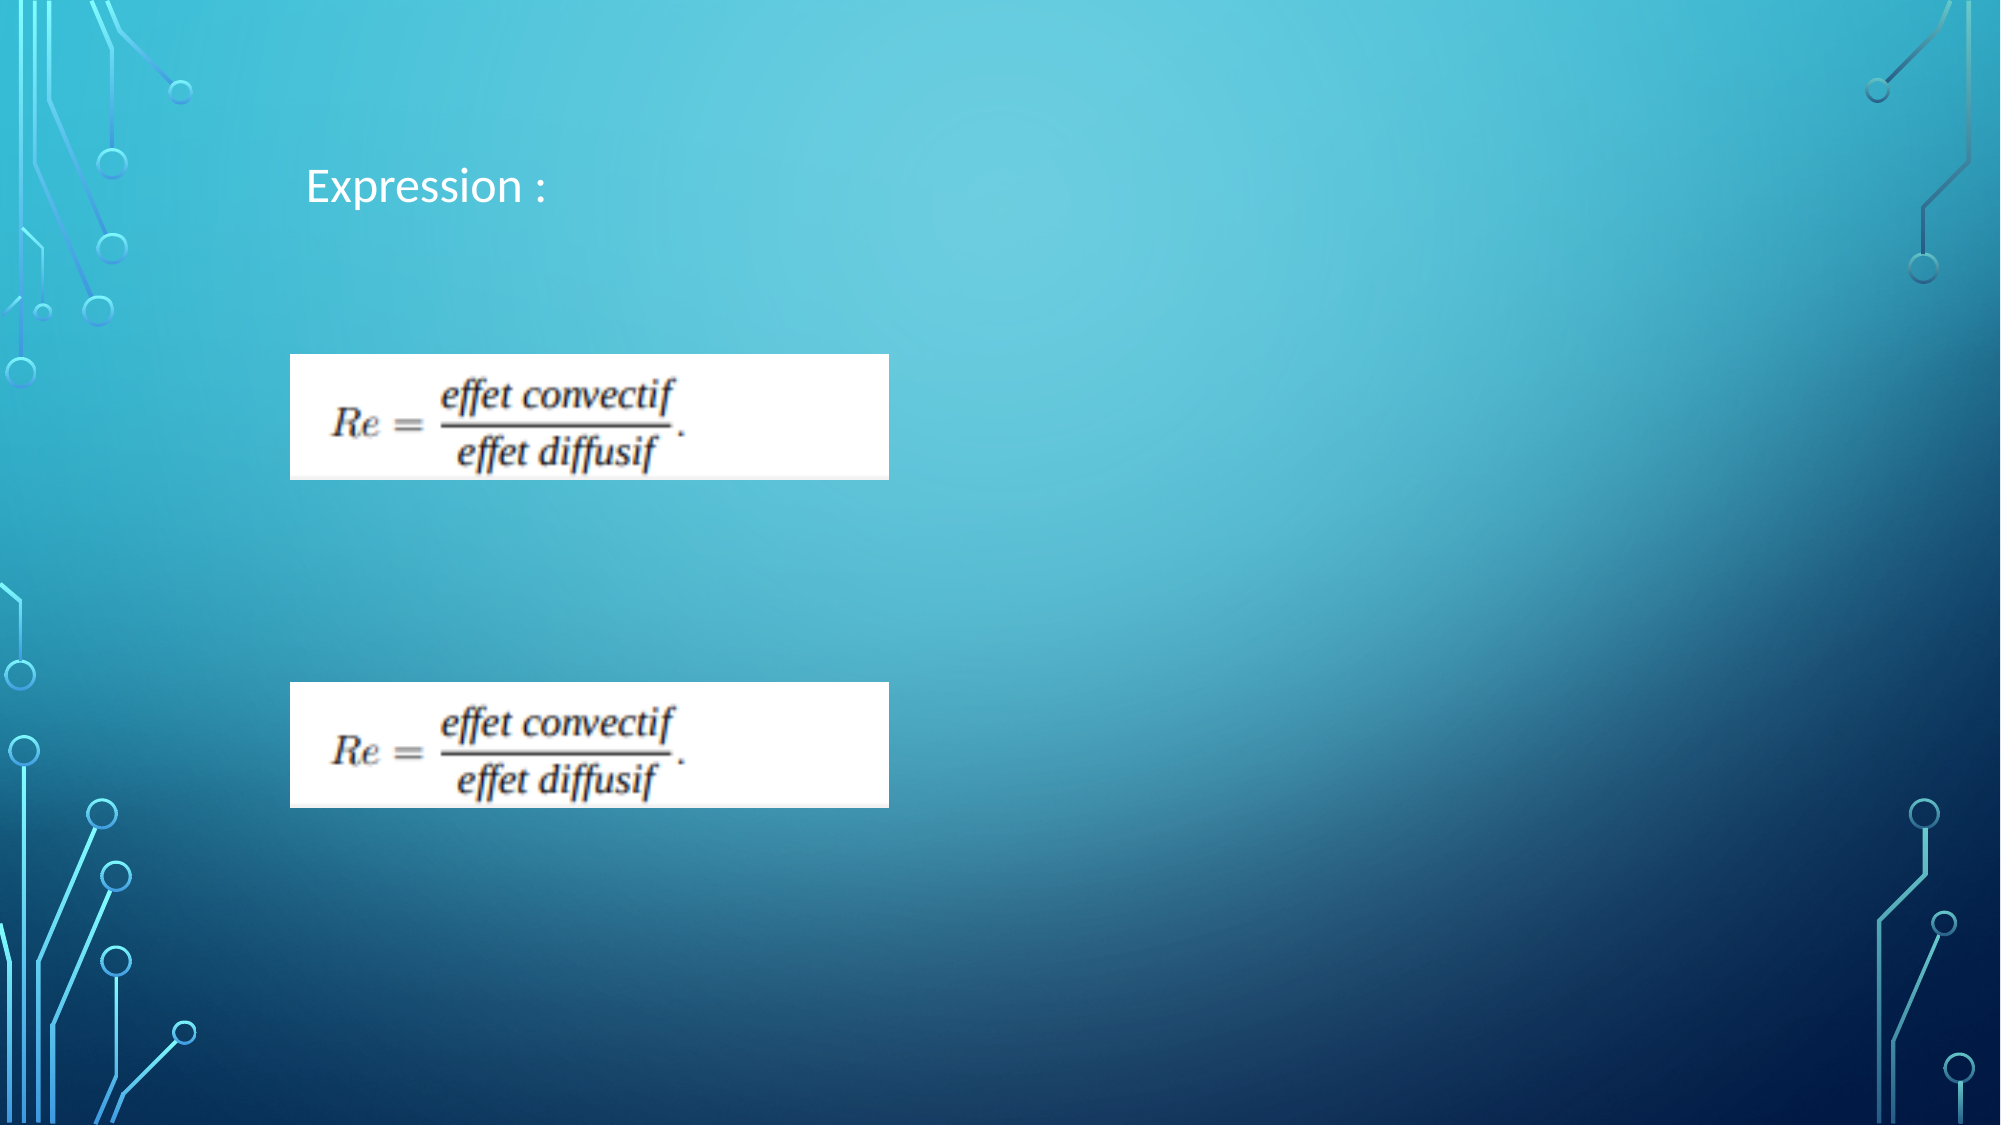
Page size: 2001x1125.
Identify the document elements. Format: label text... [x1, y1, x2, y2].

picture [290, 683, 889, 808]
picture [290, 354, 889, 480]
text_box Expression : [290, 145, 1001, 222]
